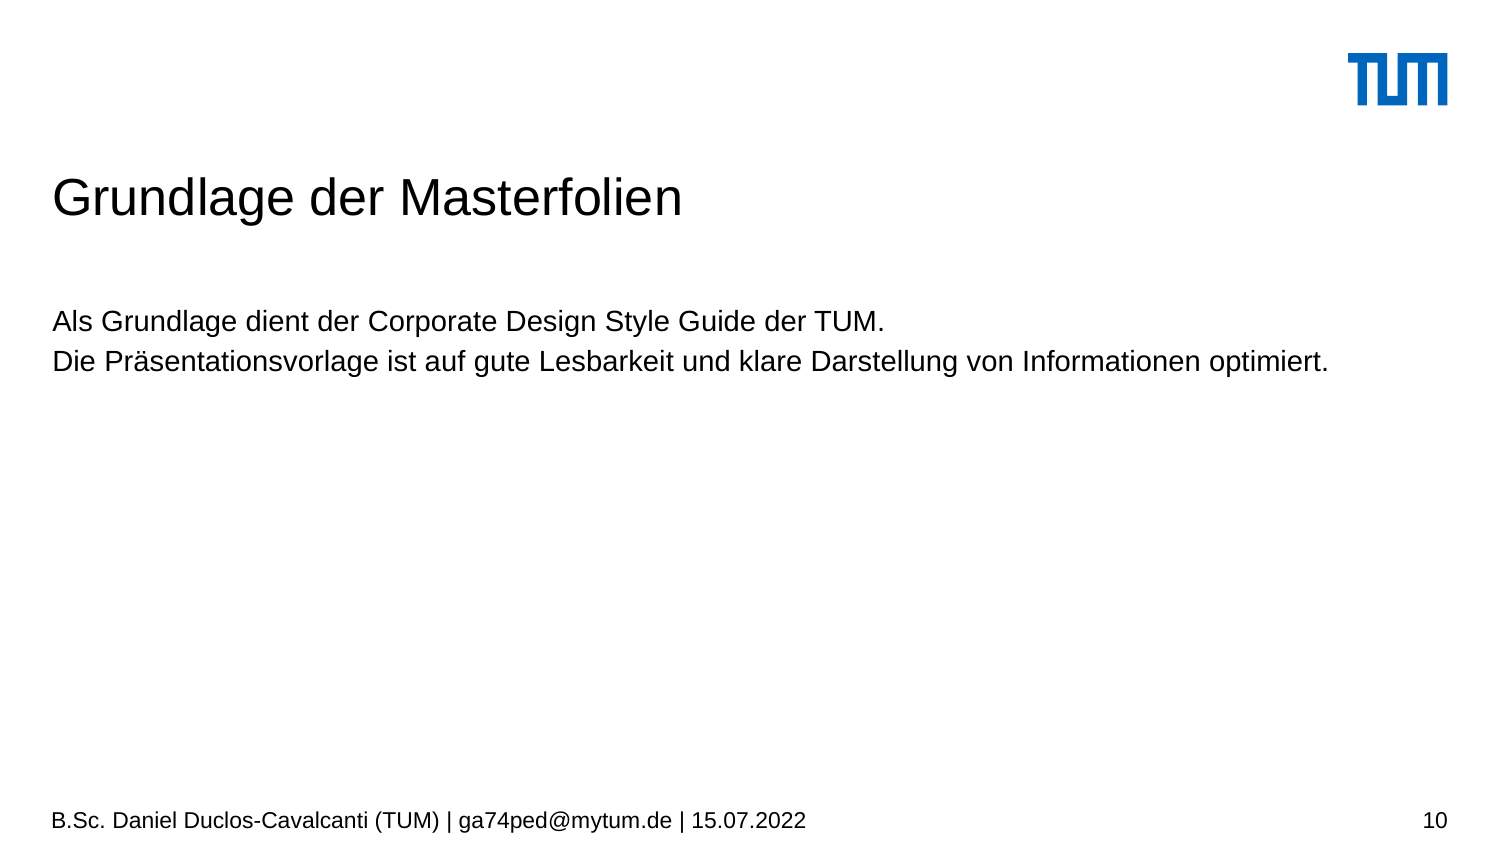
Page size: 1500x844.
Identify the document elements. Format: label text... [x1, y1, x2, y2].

footer B.Sc. Daniel Duclos-Cavalcanti (TUM) | ga74ped@mytum.de | 15.07.2022 [51, 796, 1112, 842]
title Grundlage der Masterfolien [52, 159, 1449, 227]
slide_number <number> [1112, 796, 1448, 842]
list Als Grundlage dient der Corporate Design Style Guide der TUM. Die Präsentationsvorlage ist auf gute Lesbarkeit und klare Darstellung von Informationen optimiert. [52, 262, 1449, 771]
